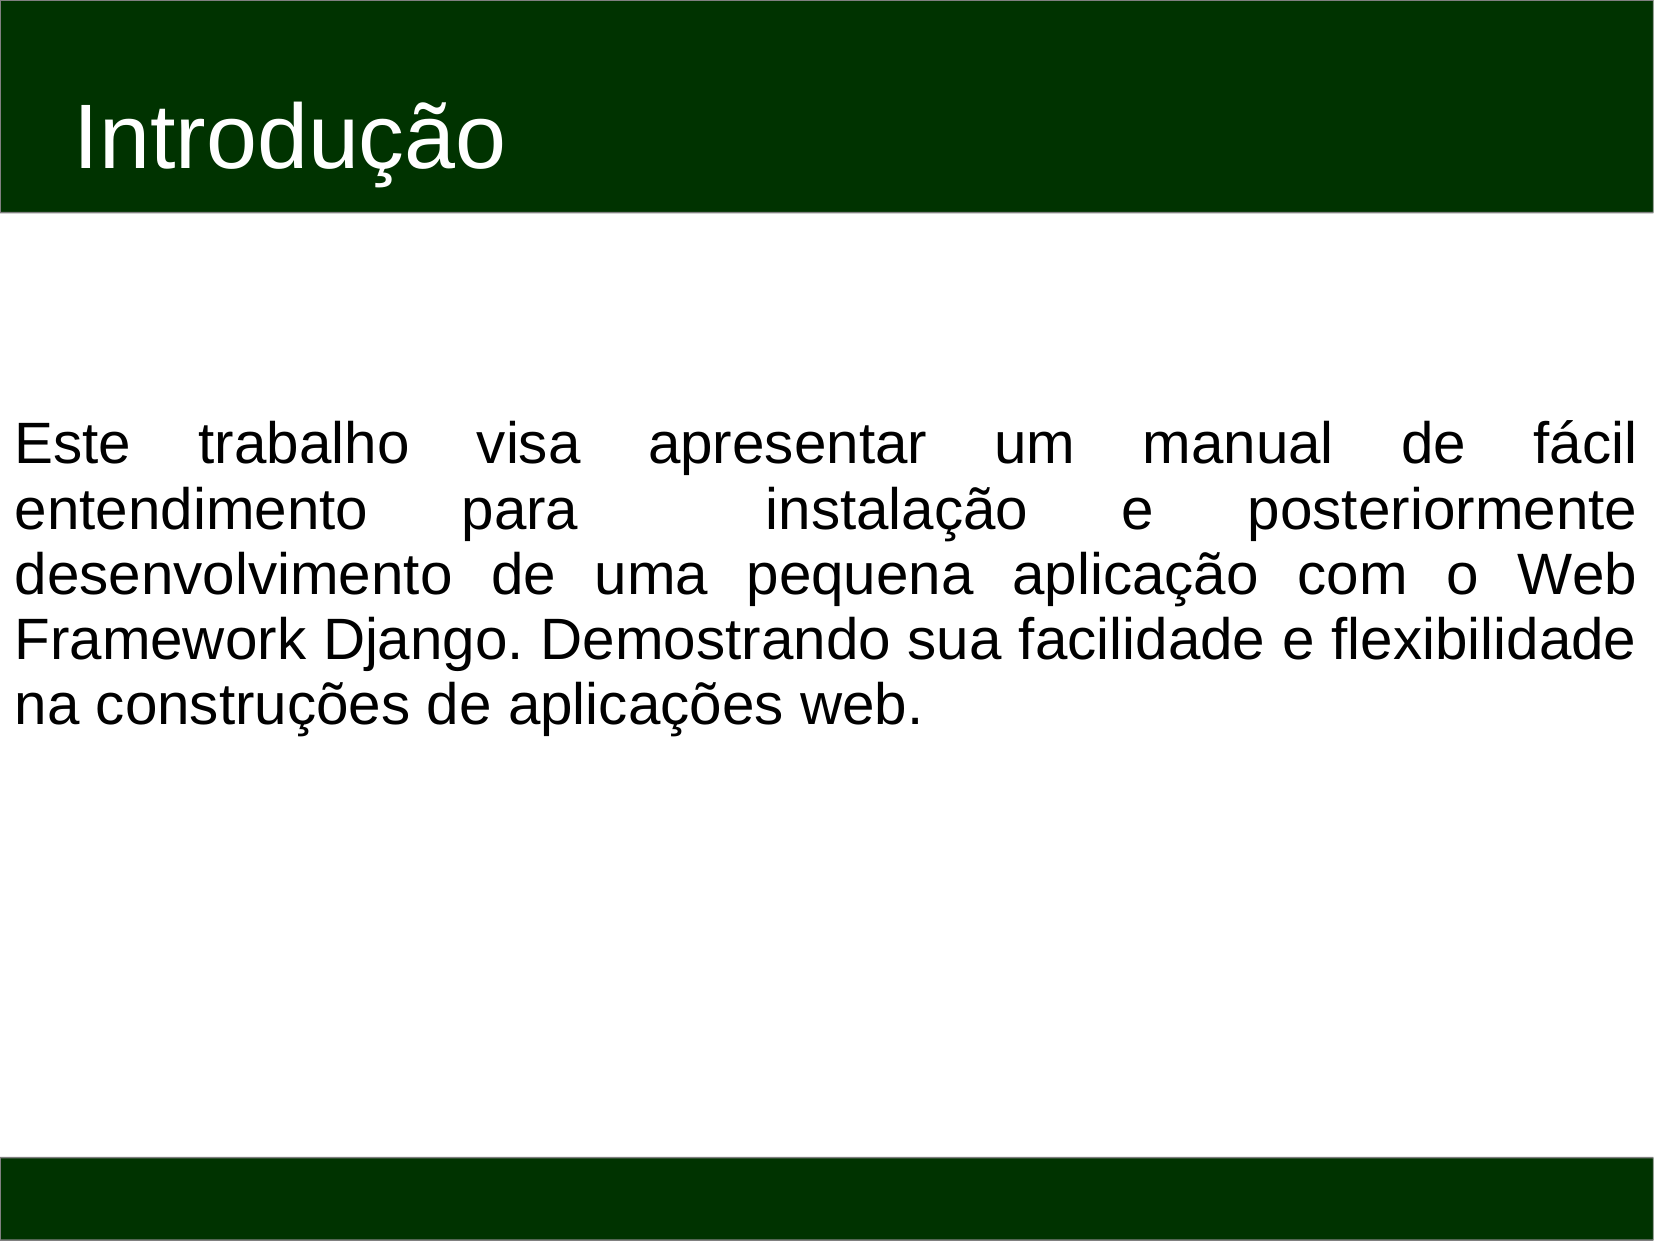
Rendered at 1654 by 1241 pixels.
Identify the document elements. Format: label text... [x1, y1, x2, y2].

text_box Introdução [59, 73, 627, 294]
text_box [0, 1157, 1654, 1241]
text_box [0, 0, 1654, 213]
text_box Este trabalho visa apresentar um manual de fácil entendimento para instalação e posteriormente desenvolvimento de uma pequena aplicação com o Web Framework Django. Demostrando sua facilidade e flexibilidade na construções de aplicações web. [0, 404, 1654, 875]
